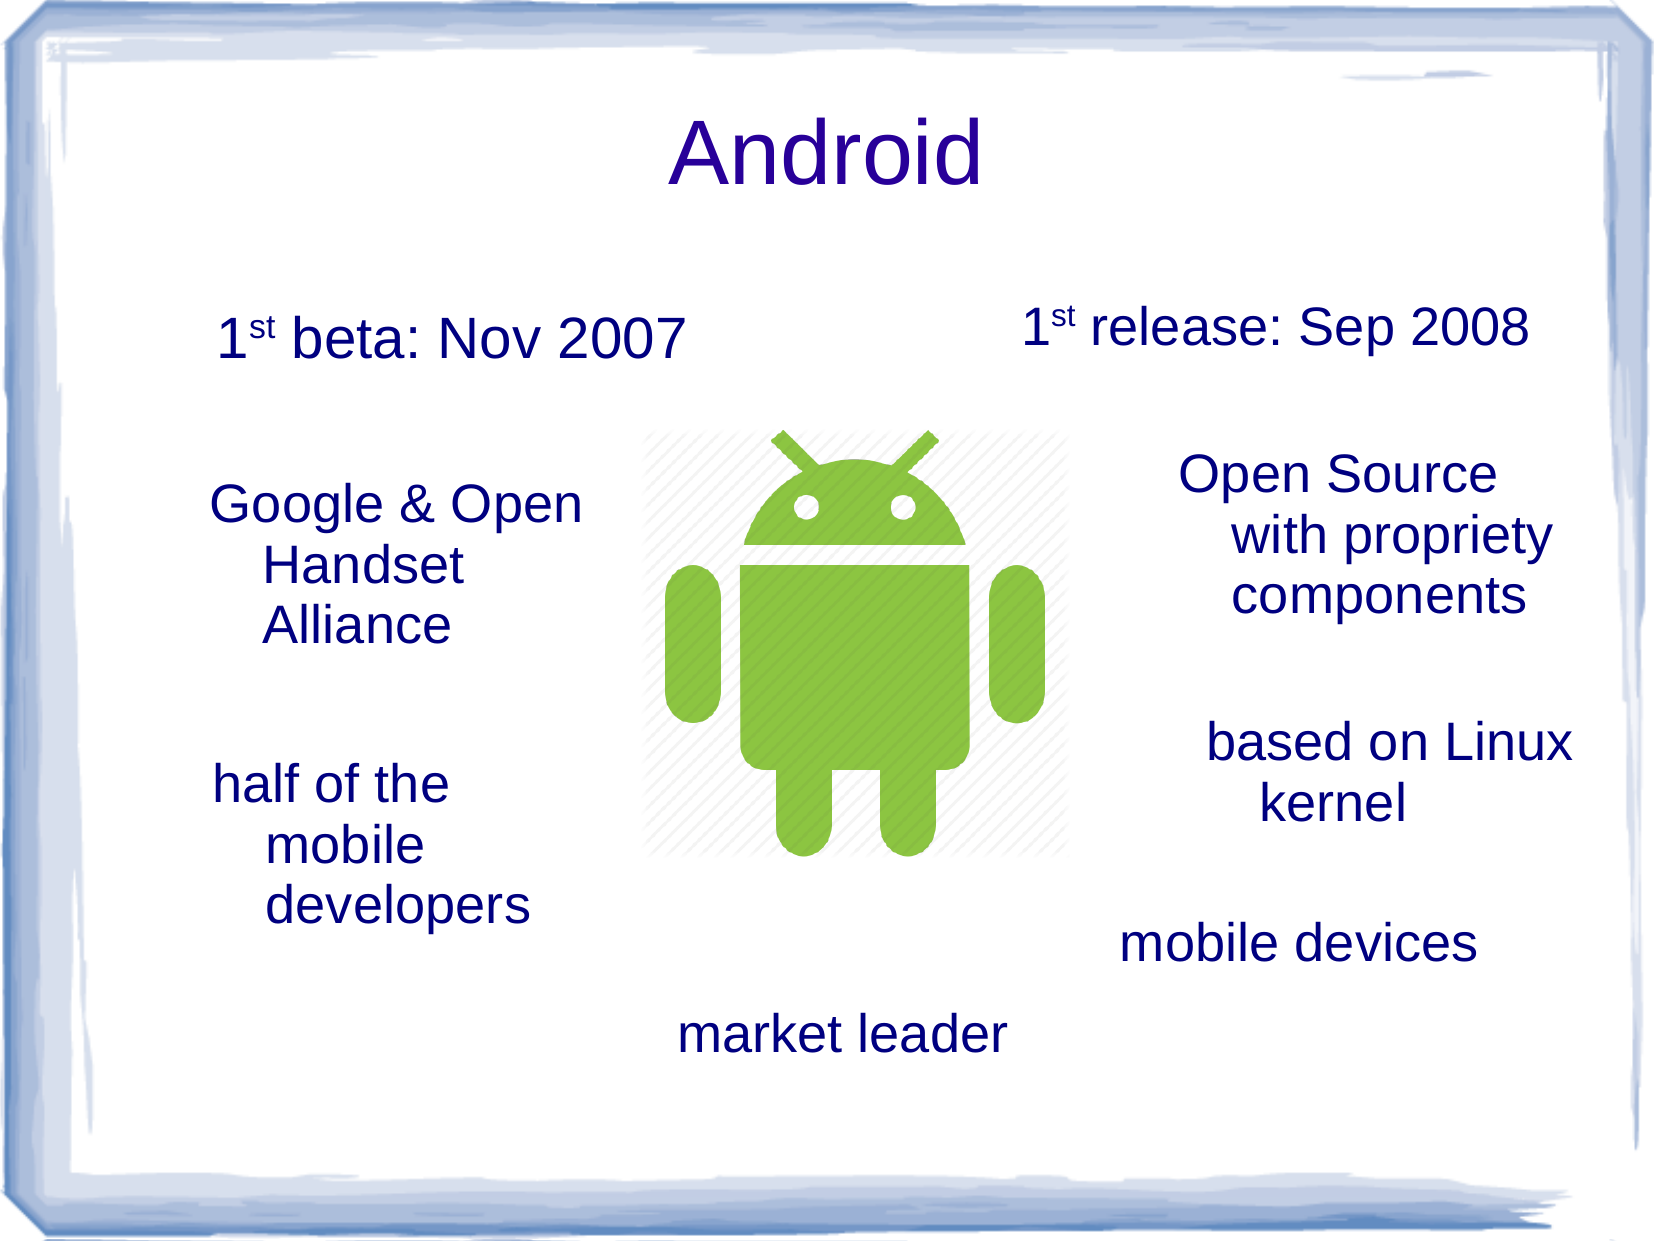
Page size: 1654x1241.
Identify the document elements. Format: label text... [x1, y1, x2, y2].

list 1st beta: Nov 2007 [128, 305, 767, 439]
list mobile devices [1031, 912, 1610, 990]
list Google & Open Handset Alliance [121, 473, 587, 656]
list 1st release: Sep 2008 [932, 295, 1569, 429]
list Open Source with propriety components [1090, 443, 1556, 626]
list market leader [588, 1003, 1068, 1082]
title Android [82, 49, 1571, 257]
list half of the mobile developers [123, 753, 604, 936]
list based on Linux kernel [1117, 711, 1597, 845]
picture [0, 0, 1654, 1241]
